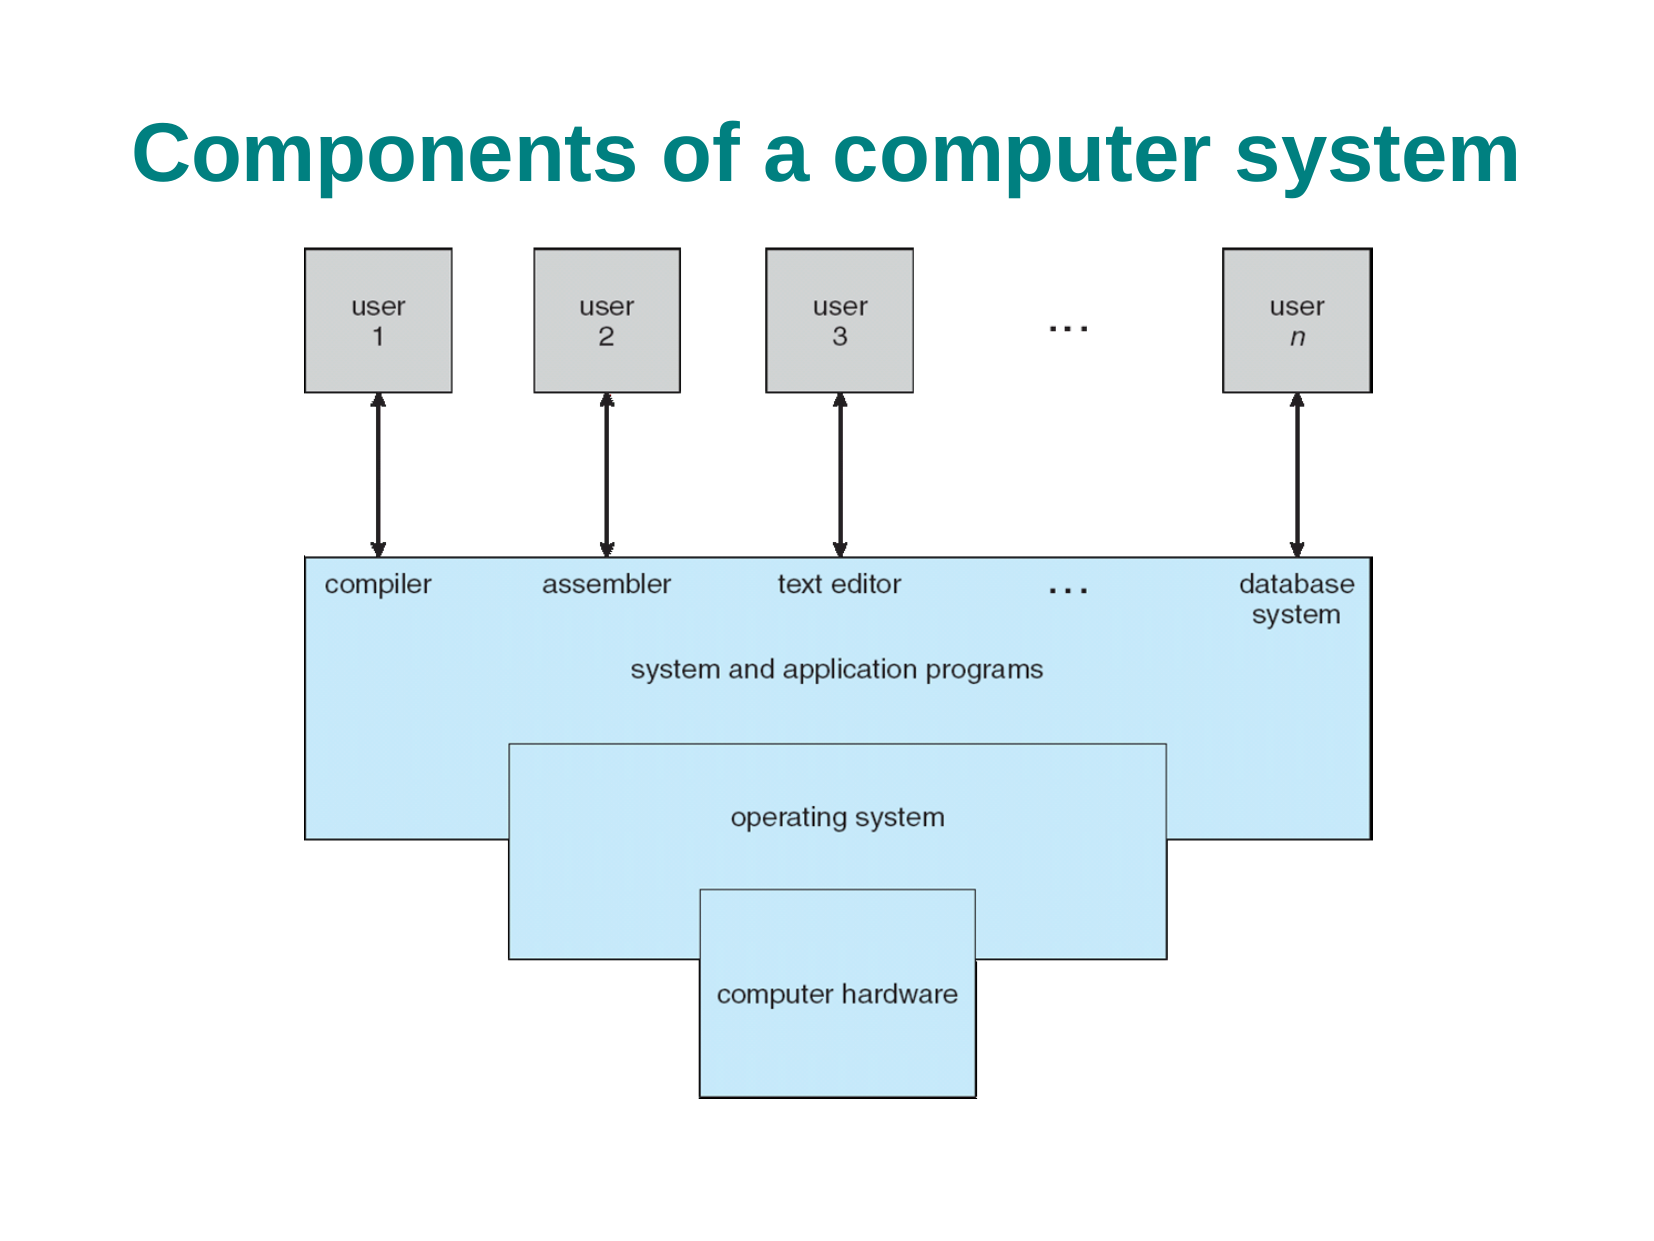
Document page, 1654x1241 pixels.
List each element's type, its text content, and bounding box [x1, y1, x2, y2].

title Components of a computer system [82, 49, 1571, 257]
picture [304, 247, 1373, 1099]
